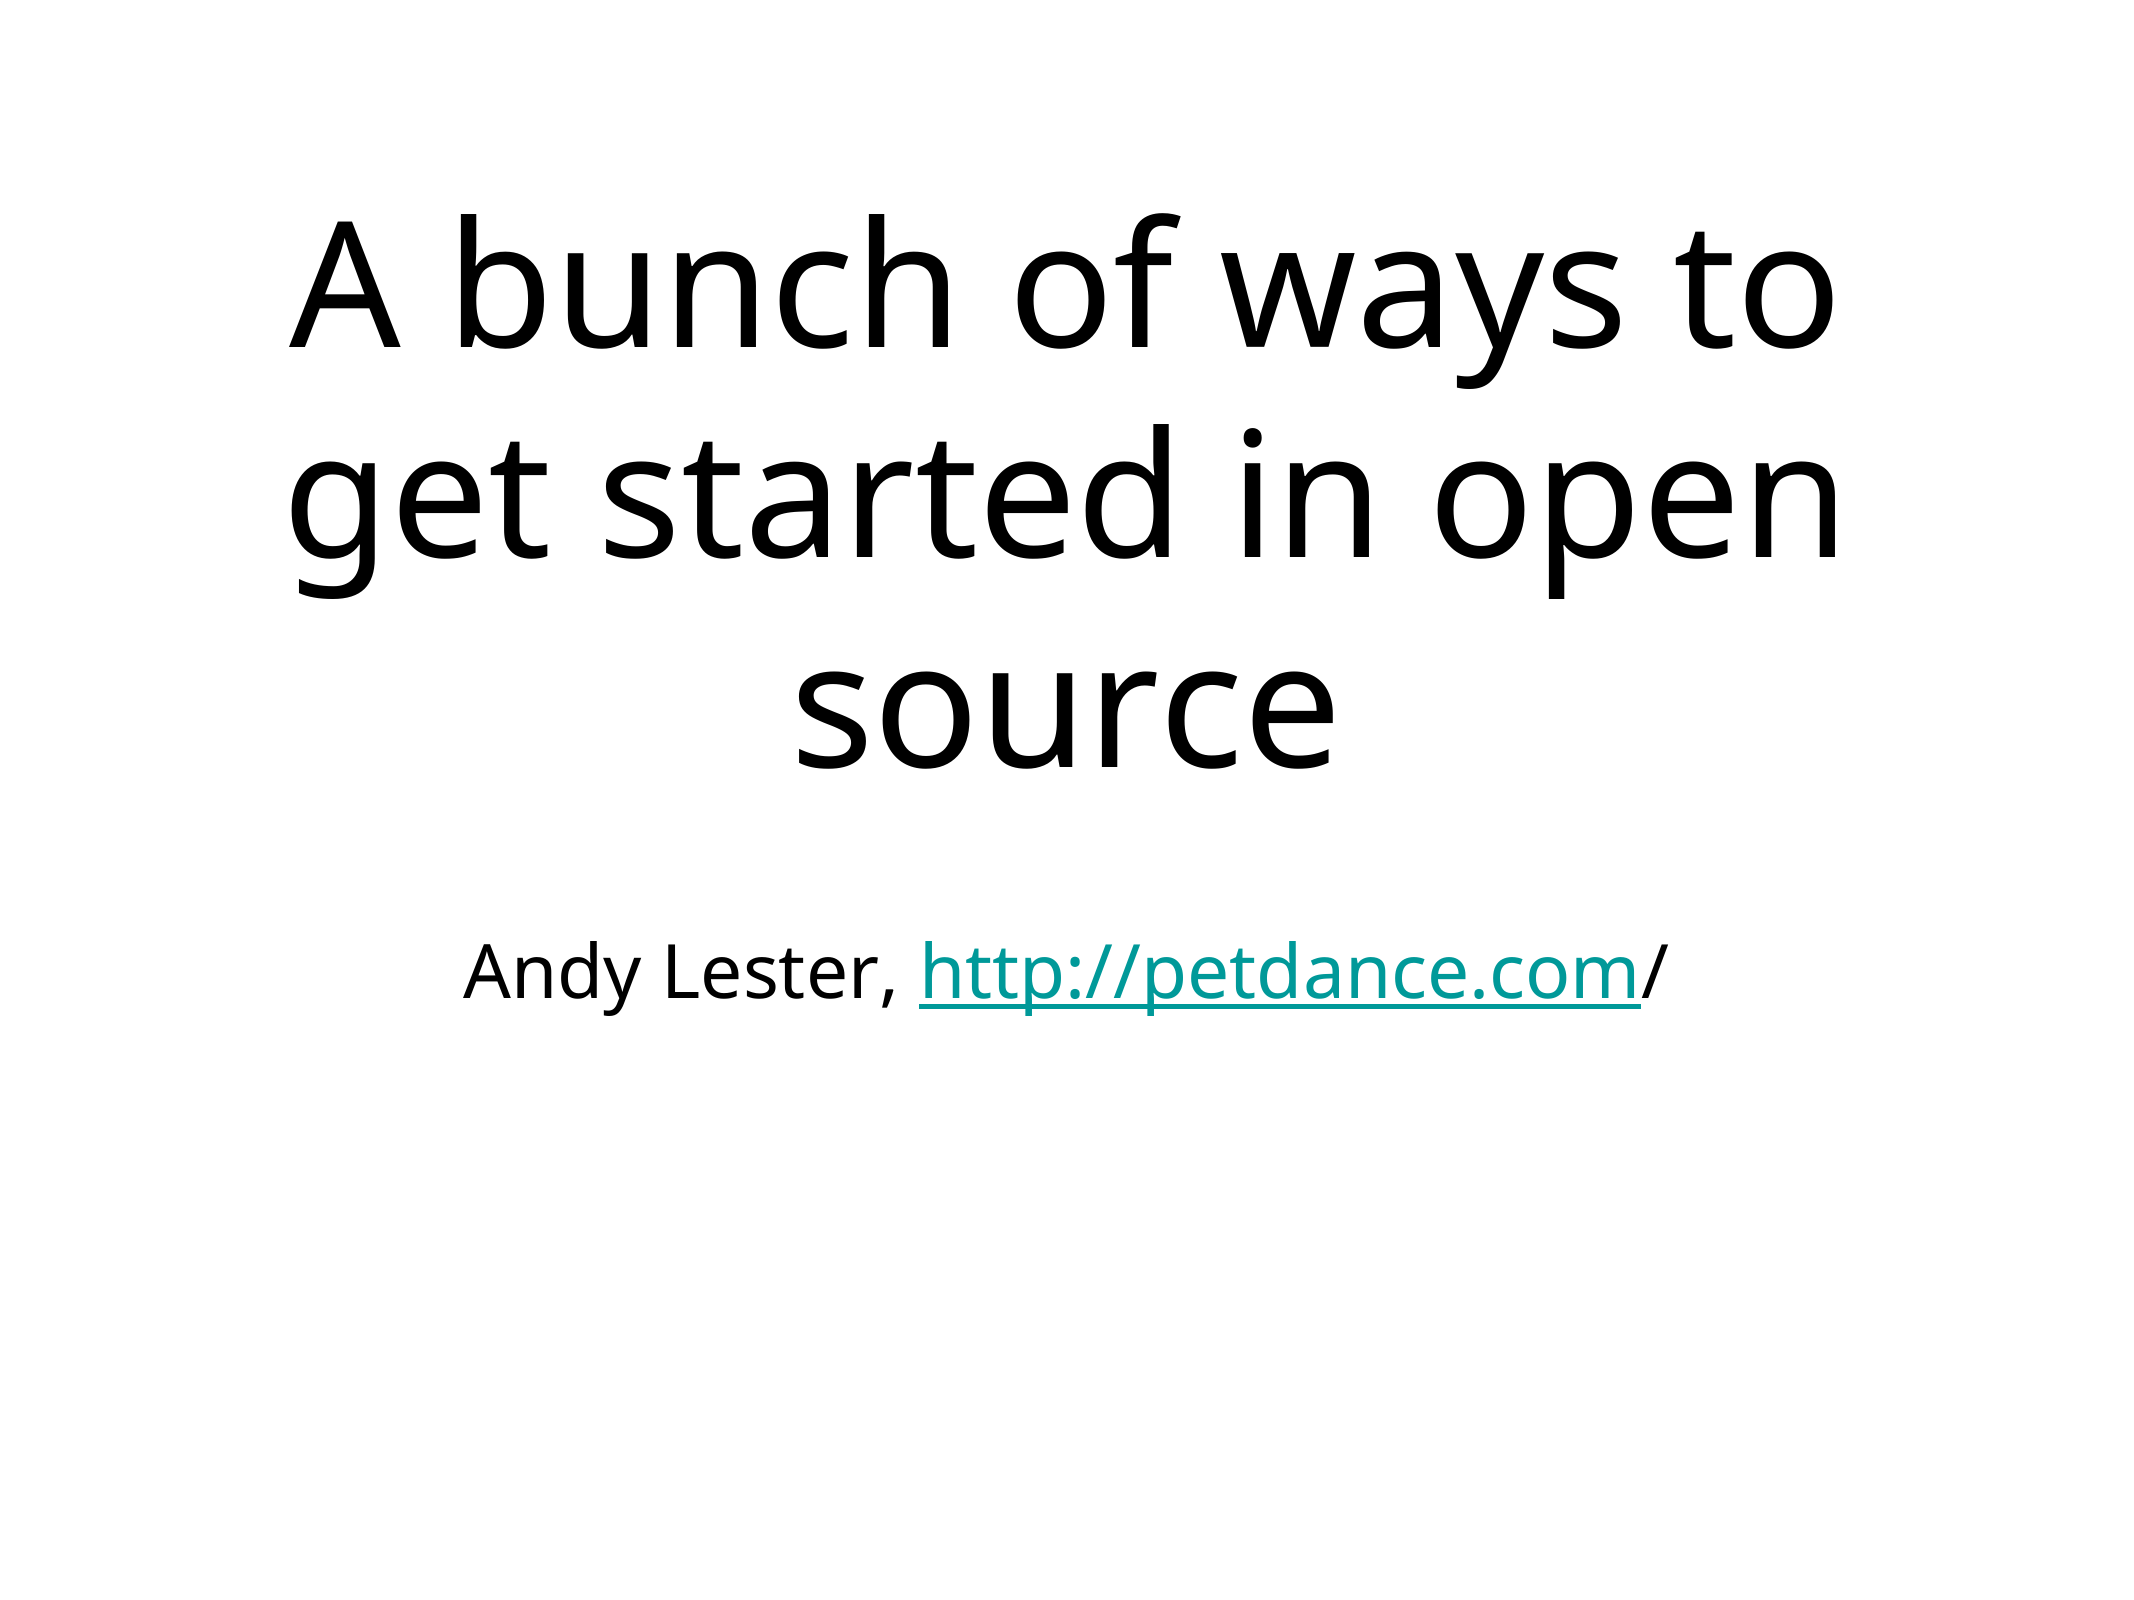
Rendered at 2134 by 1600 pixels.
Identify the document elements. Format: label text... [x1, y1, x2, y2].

title A bunch of ways to get started in open source [208, 163, 1925, 811]
list Andy Lester, http://petdance.com/ [208, 825, 1925, 1112]
